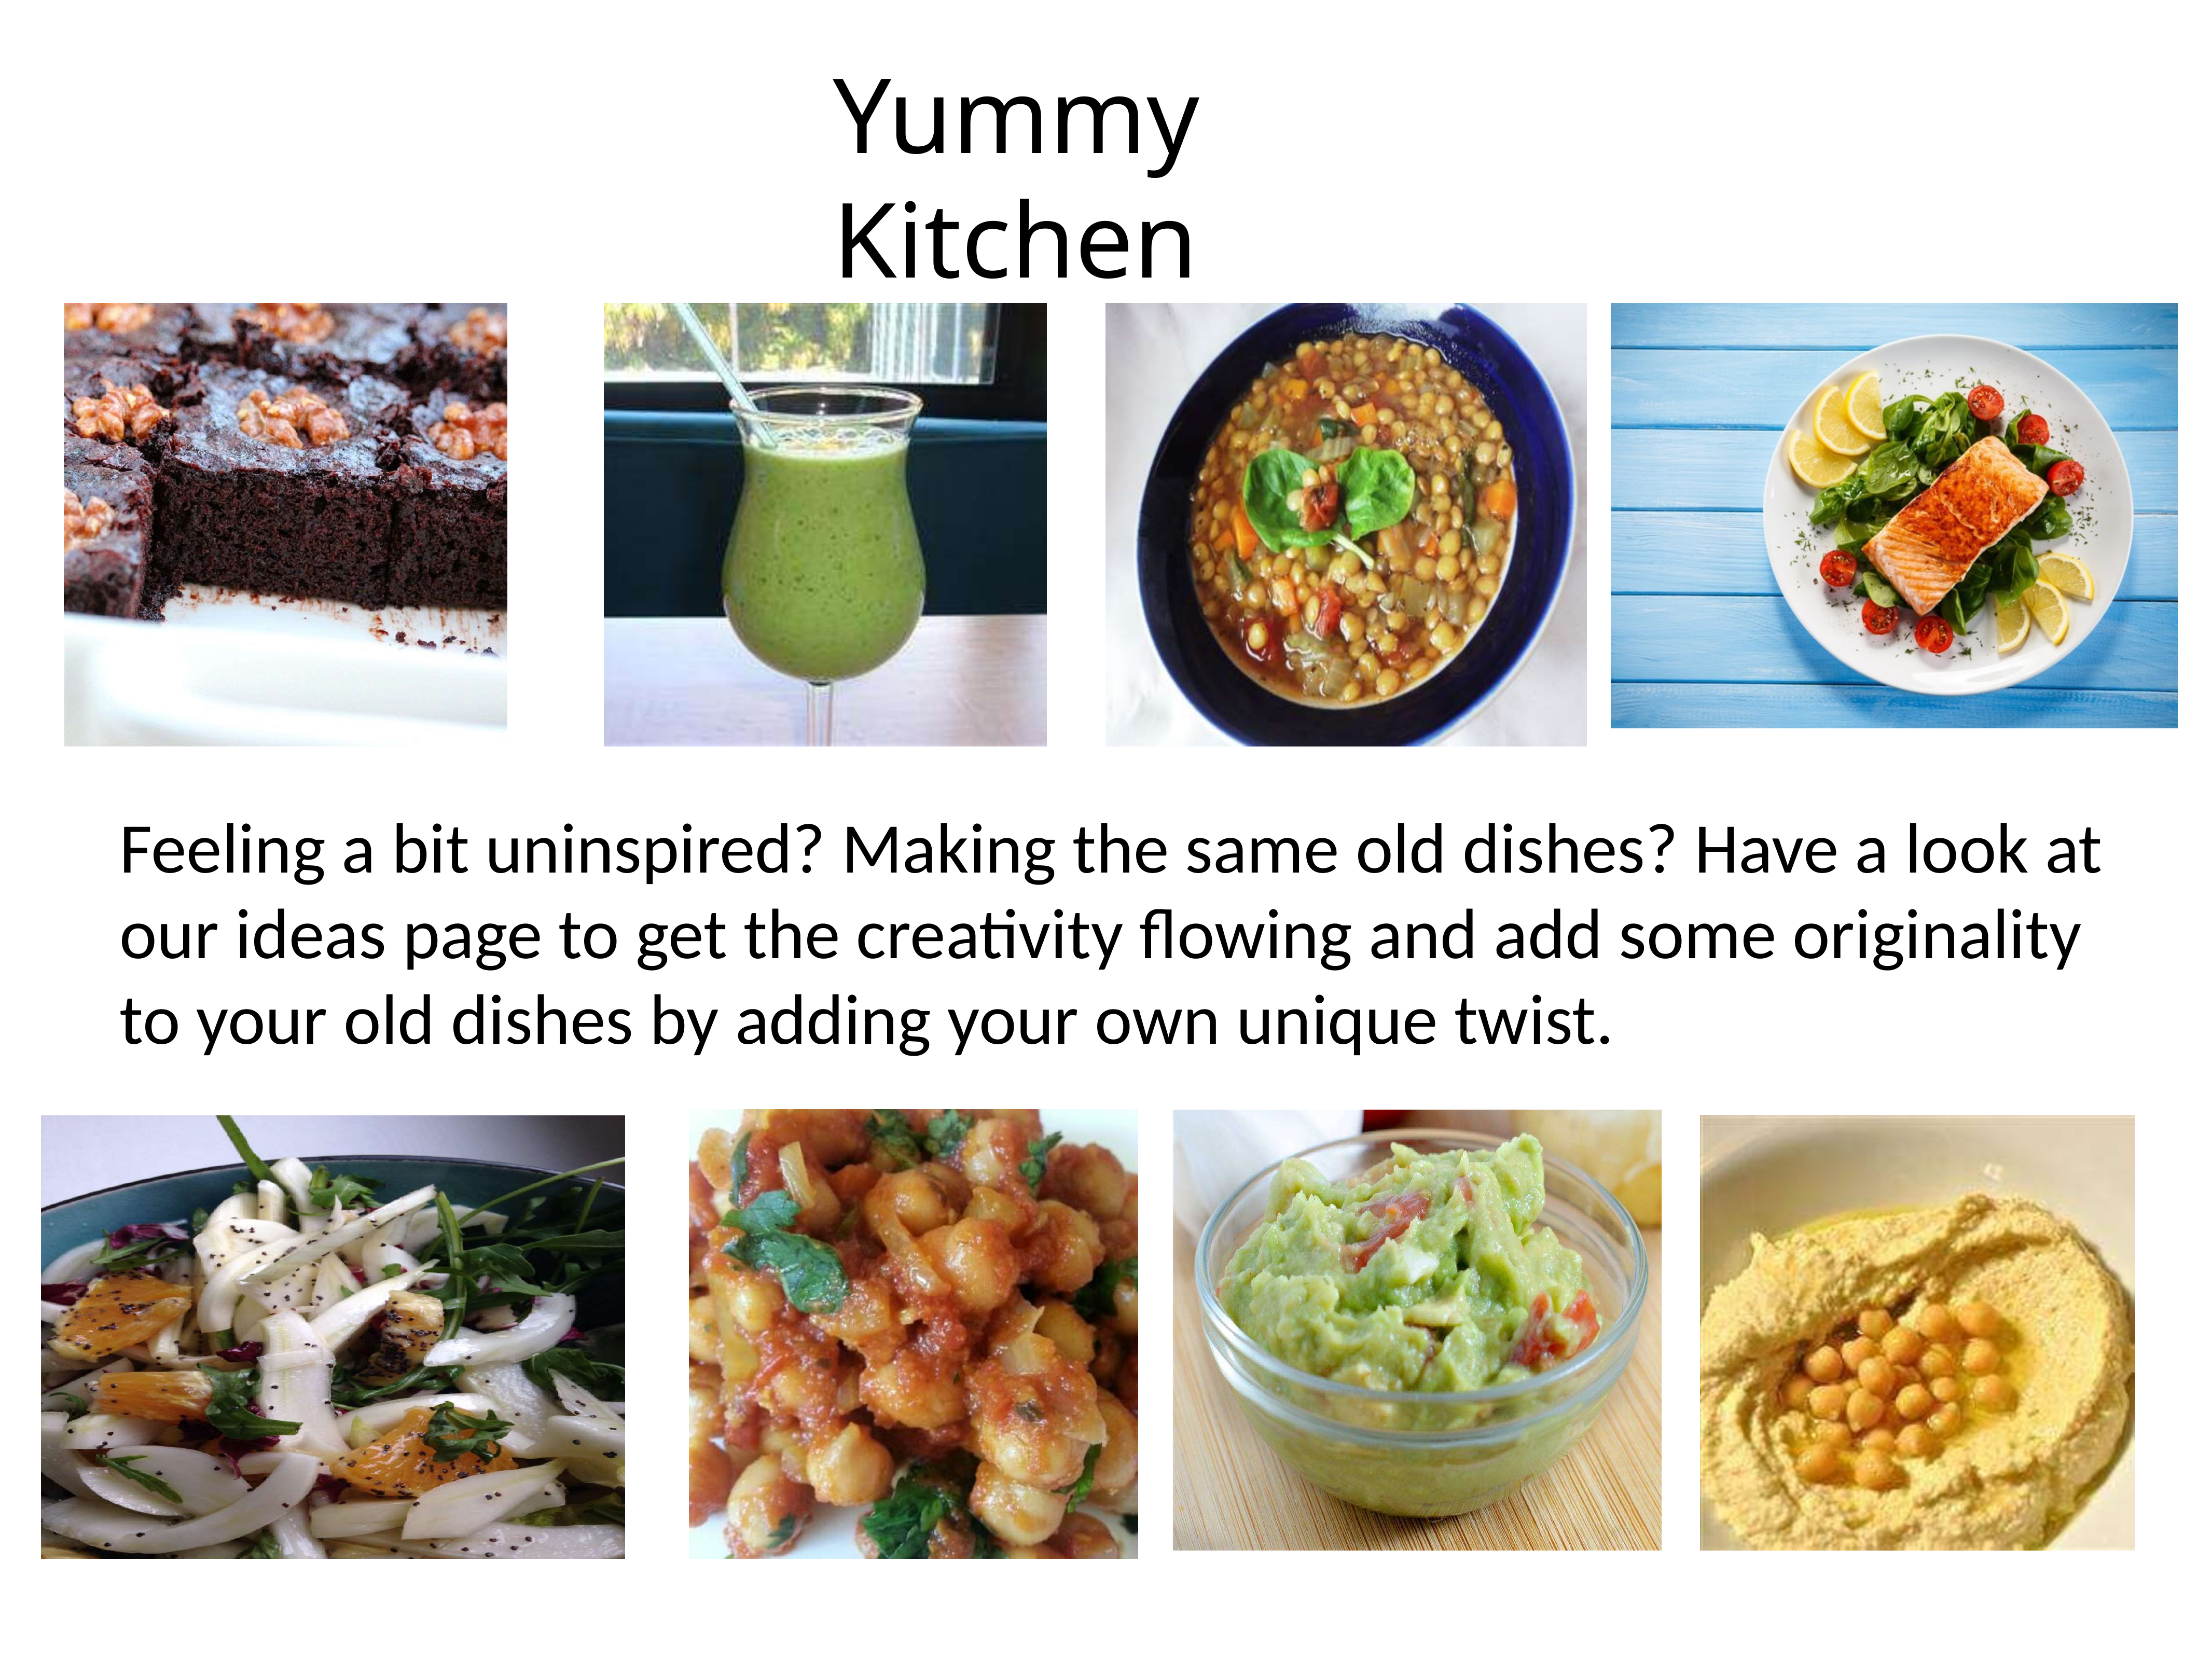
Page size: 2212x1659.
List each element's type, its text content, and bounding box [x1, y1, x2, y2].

picture [1172, 1110, 1662, 1551]
text_box Feeling a bit uninspired? Making the same old dishes? Have a look at our ideas page to get the creativity flowing and add some originality to your old dishes by adding your own unique twist. [112, 797, 2135, 1065]
picture [1105, 303, 1587, 746]
picture [64, 303, 507, 746]
picture [604, 303, 1047, 746]
picture [1611, 303, 2178, 728]
picture [41, 1115, 625, 1559]
picture [689, 1110, 1138, 1559]
text_box Yummy Kitchen [825, 46, 1387, 179]
picture [1700, 1115, 2135, 1551]
